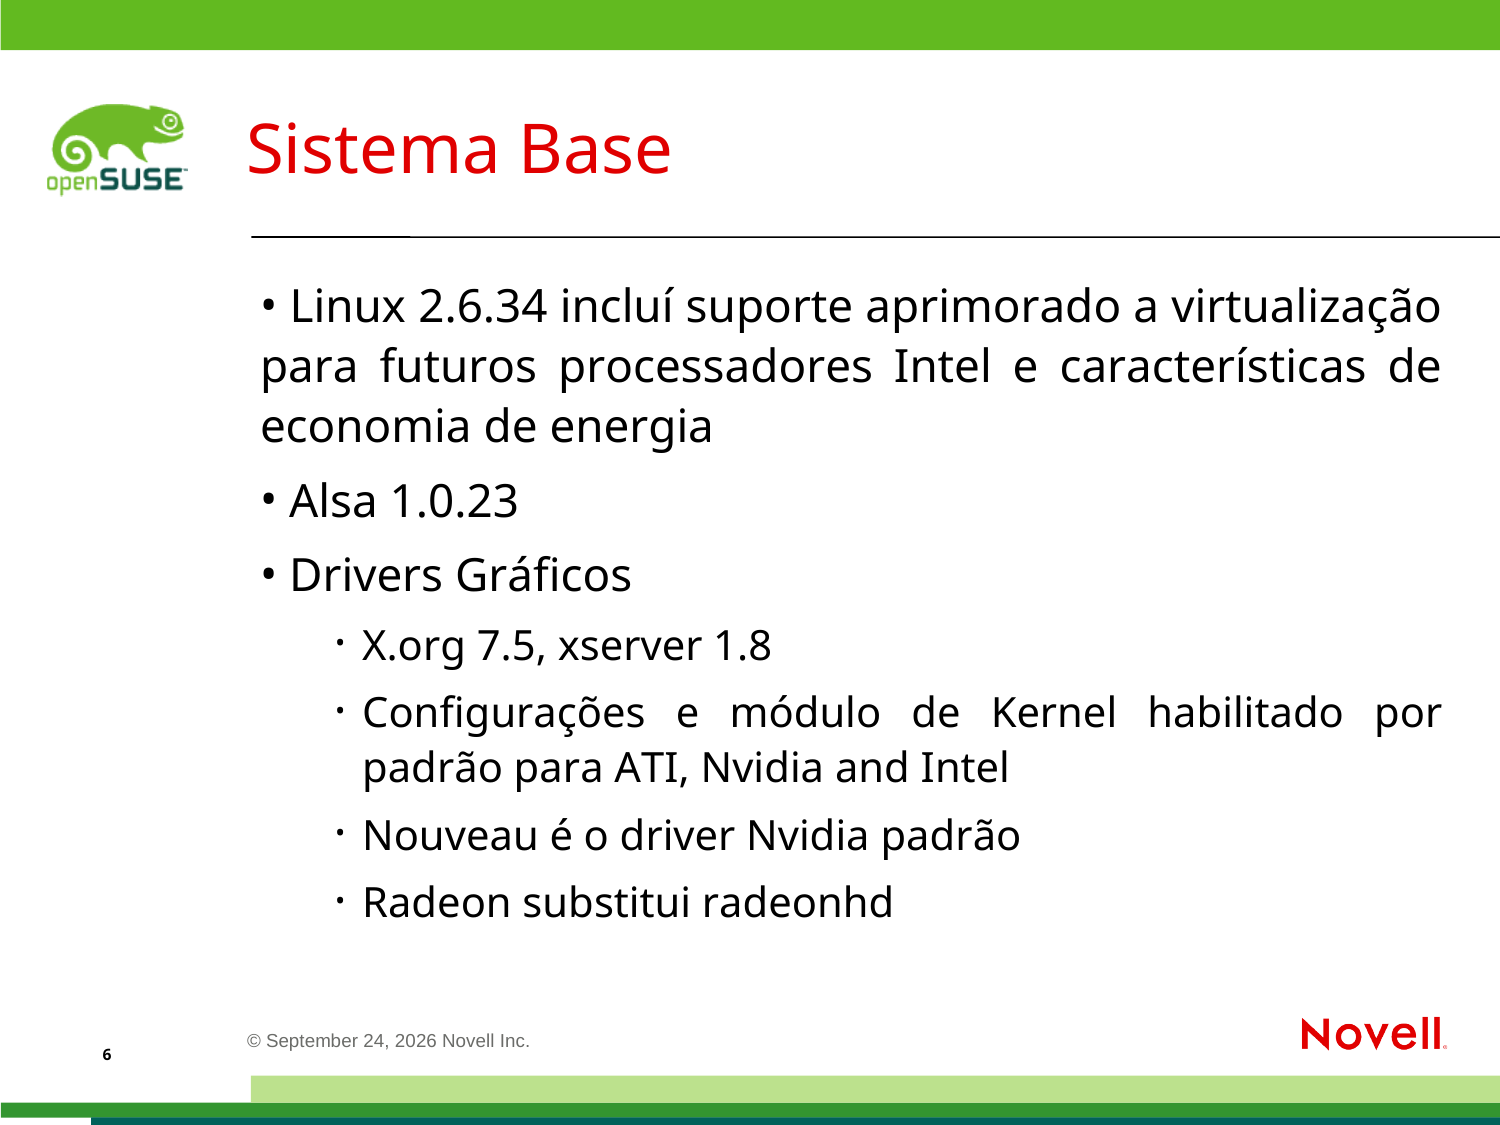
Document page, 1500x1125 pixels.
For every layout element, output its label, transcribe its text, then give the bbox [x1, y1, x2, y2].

picture [1295, 1026, 1453, 1056]
picture [47, 104, 188, 197]
title Sistema Base [246, 60, 1409, 239]
list Linux 2.6.34 incluí suporte aprimorado a virtualização para futuros processadores Intel e características de economia de energia Alsa 1.0.23 Drivers Gráficos X.org 7.5, xserver 1.8 Configurações e módulo de Kernel habilitado por padrão para ATI, Nvidia and Intel Nouveau é o driver Nvidia padrão Radeon substitui radeonhd [245, 267, 1458, 1026]
